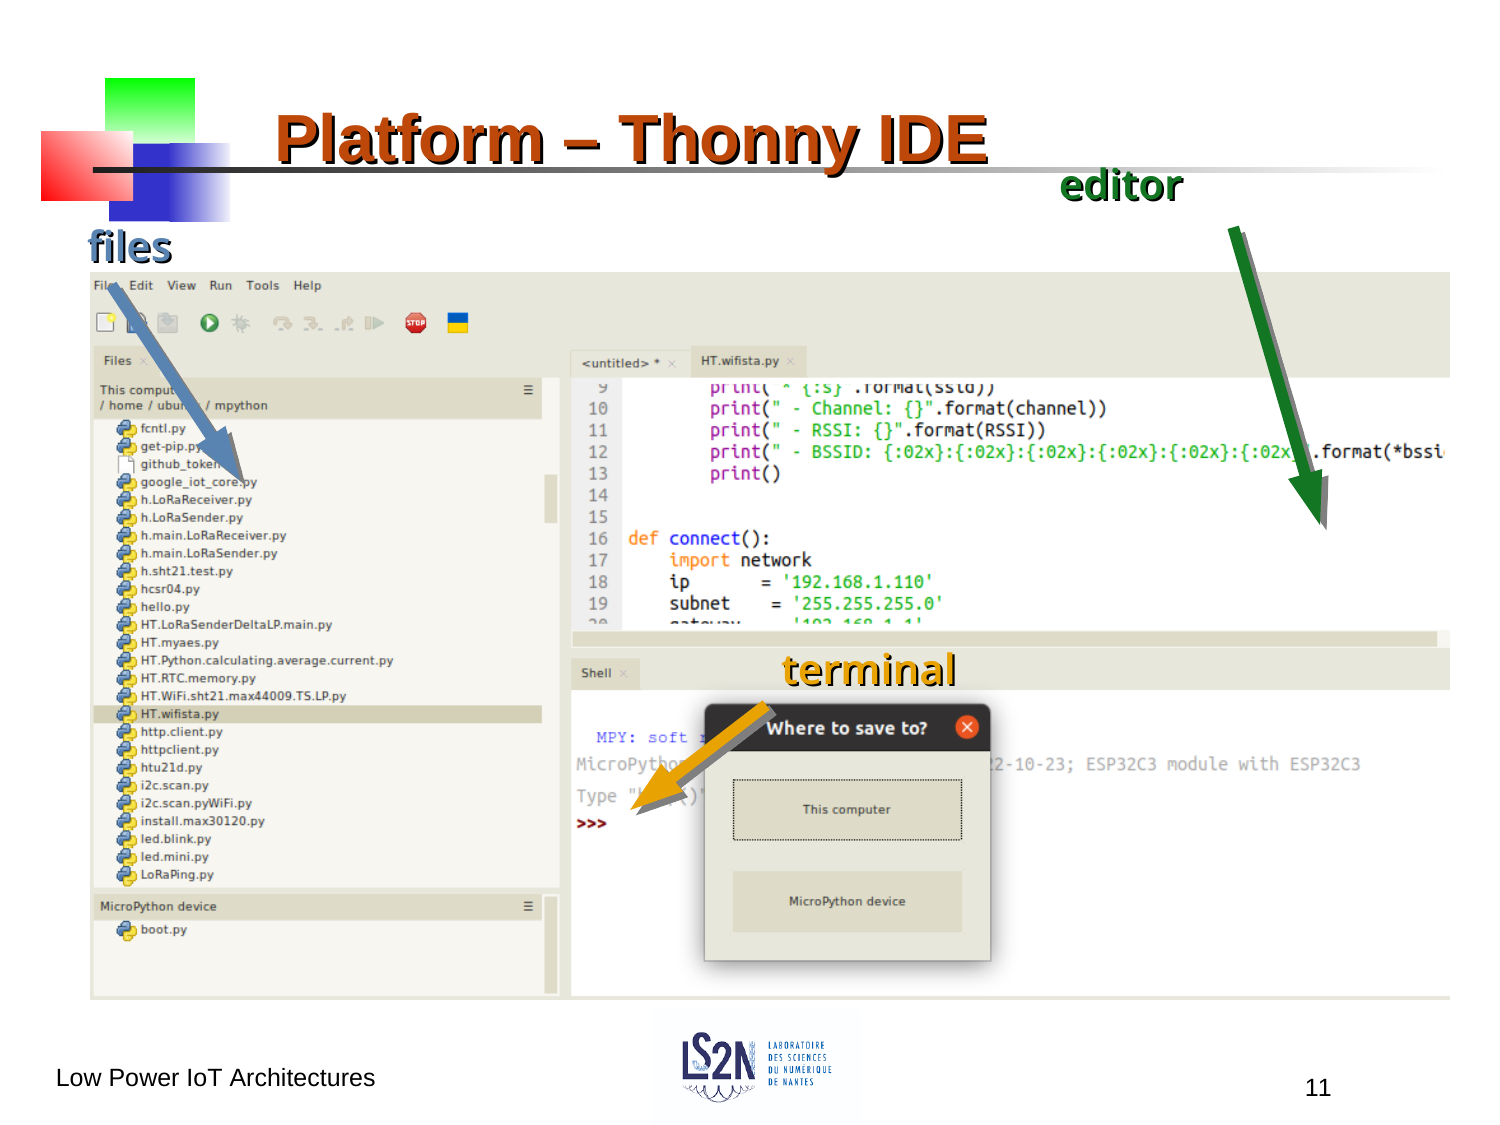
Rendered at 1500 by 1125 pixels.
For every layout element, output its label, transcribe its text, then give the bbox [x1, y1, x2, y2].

text_box terminal [766, 635, 991, 706]
text_box files [72, 212, 258, 278]
picture [651, 1009, 862, 1125]
text_box editor [1044, 149, 1266, 232]
picture [90, 272, 1450, 1000]
title Platform – Thonny IDE [146, 86, 1066, 183]
